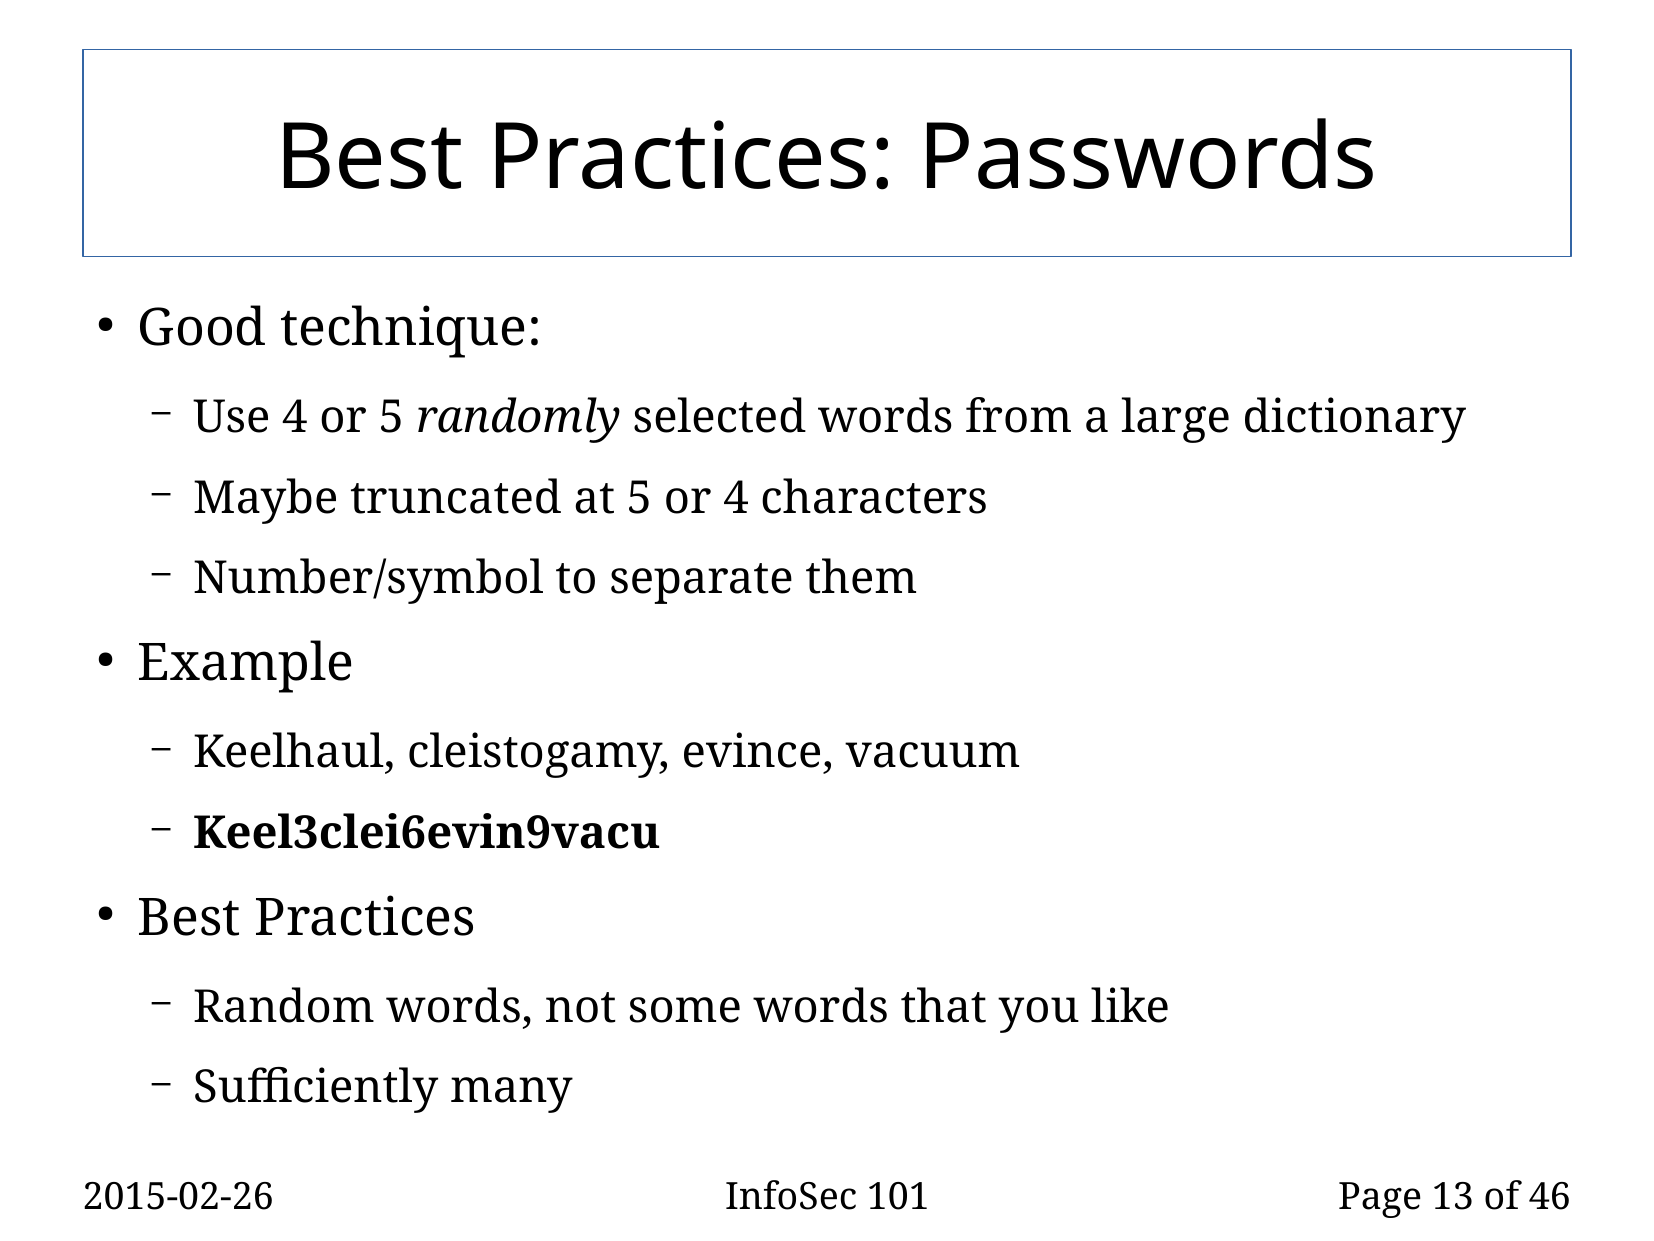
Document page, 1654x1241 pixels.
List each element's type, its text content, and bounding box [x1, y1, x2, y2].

title Best Practices: Passwords [82, 49, 1571, 257]
list Good technique: Use 4 or 5 randomly selected words from a large dictionary Maybe truncated at 5 or 4 characters Number/symbol to separate them Example Keelhaul, cleistogamy, evince, vacuum Keel3clei6evin9vacu Best Practices Random words, not some words that you like Sufficiently many [82, 290, 1571, 1126]
